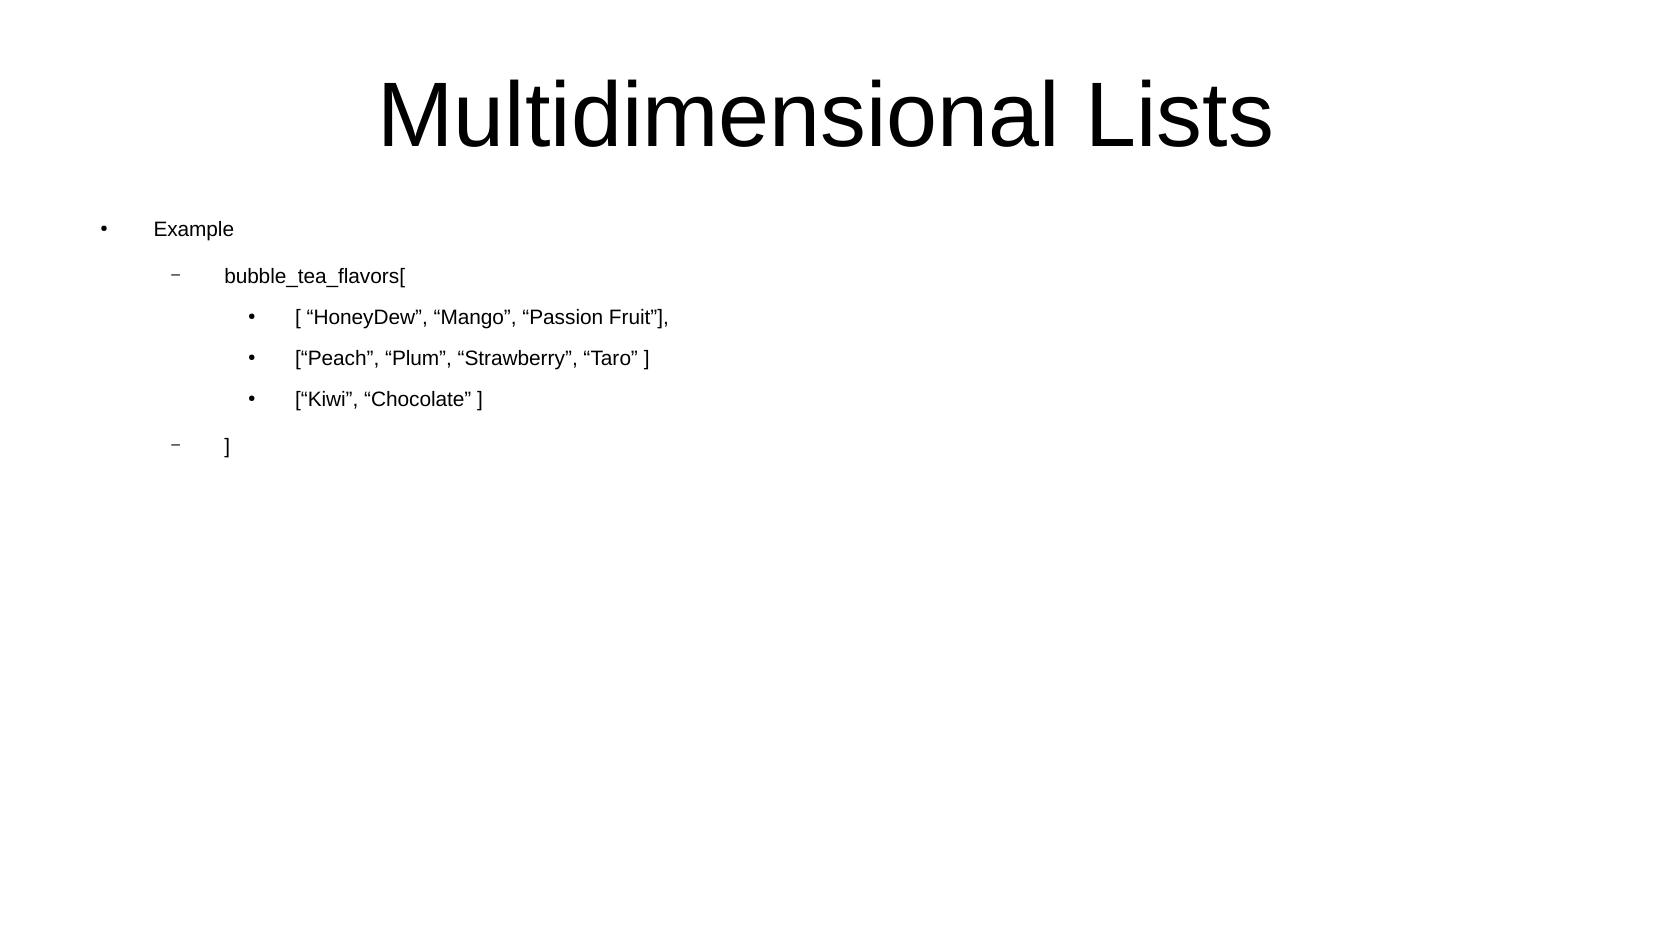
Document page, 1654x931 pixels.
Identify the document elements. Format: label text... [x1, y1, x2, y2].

title Multidimensional Lists [82, 37, 1571, 193]
list Example bubble_tea_flavors[ [ “HoneyDew”, “Mango”, “Passion Fruit”], [“Peach”, “Plum”, “Strawberry”, “Taro” ] [“Kiwi”, “Chocolate” ] ] [82, 217, 1576, 916]
